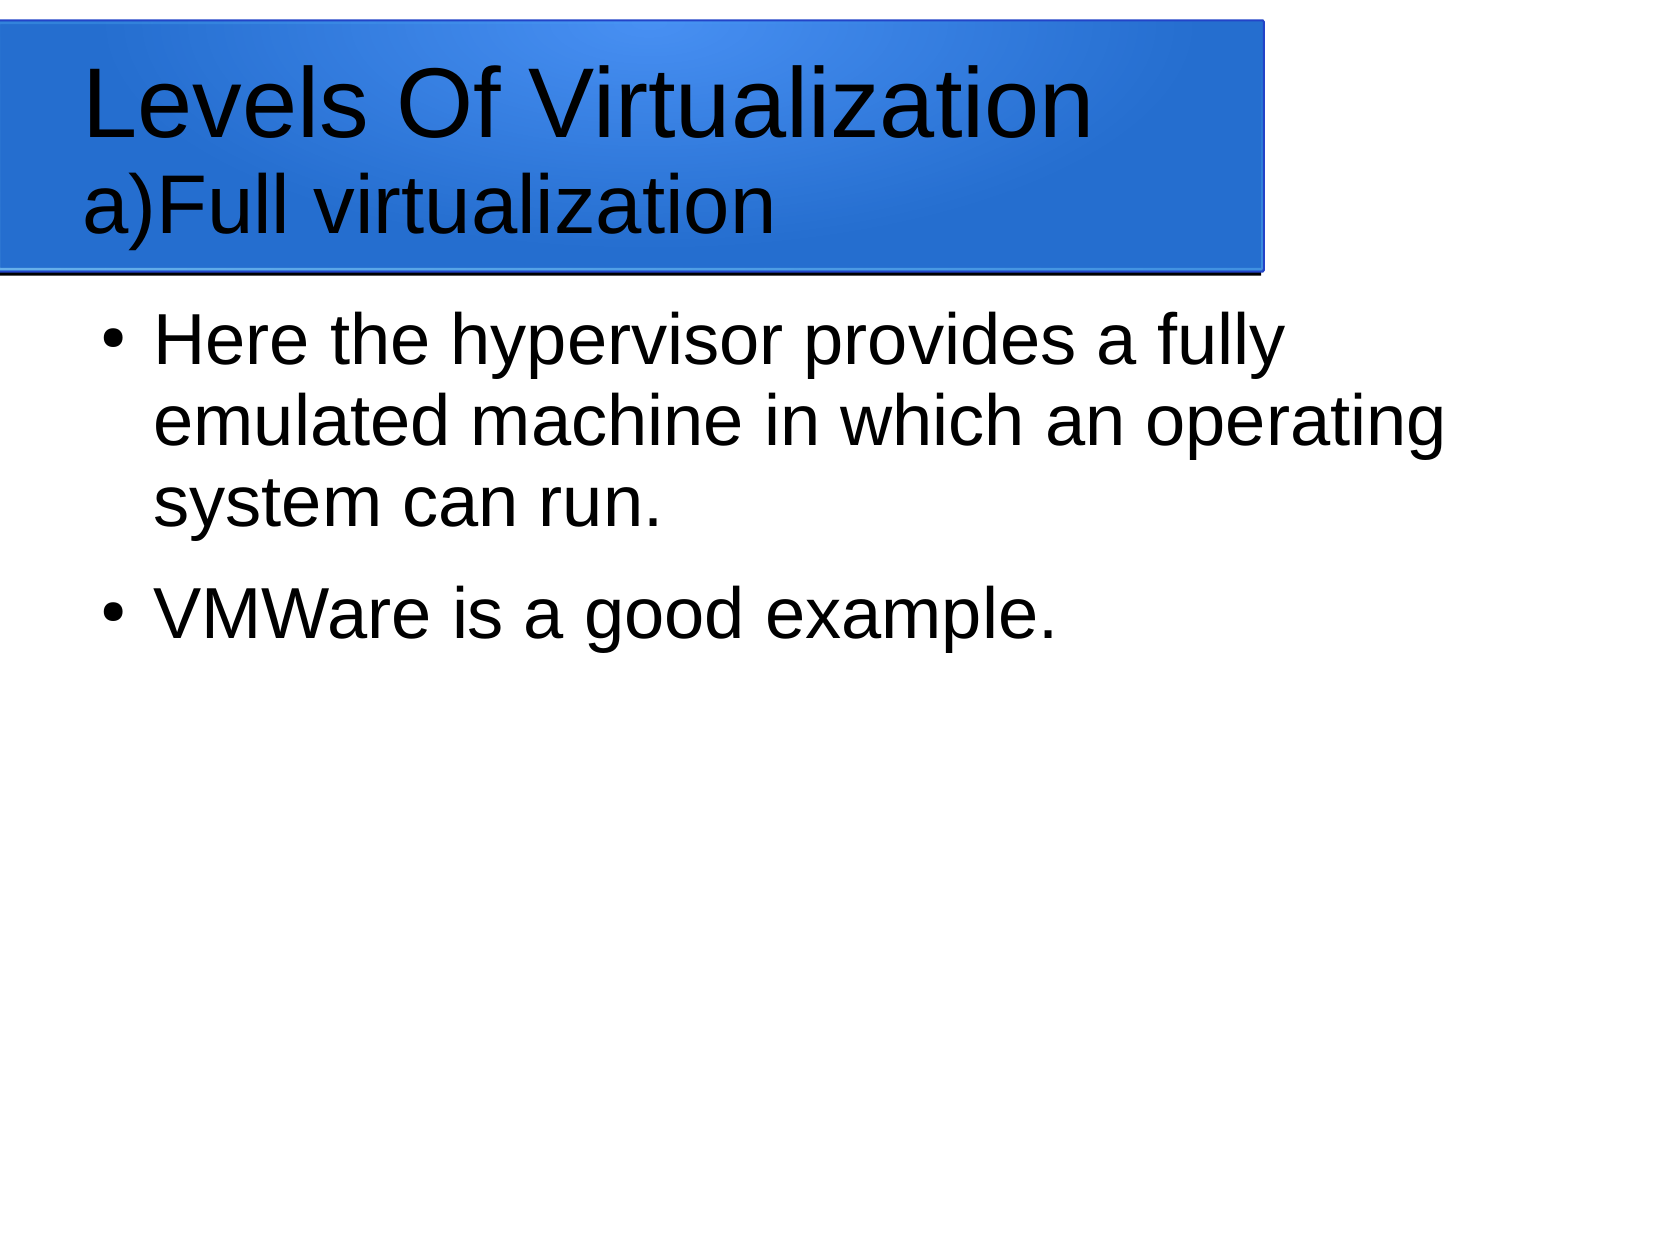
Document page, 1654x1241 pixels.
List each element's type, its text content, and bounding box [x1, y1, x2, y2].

title Levels Of Virtualization a)Full virtualization [82, 47, 1235, 252]
list Here the hypervisor provides a fully emulated machine in which an operating system can run. VMWare is a good example. [82, 299, 1571, 1019]
